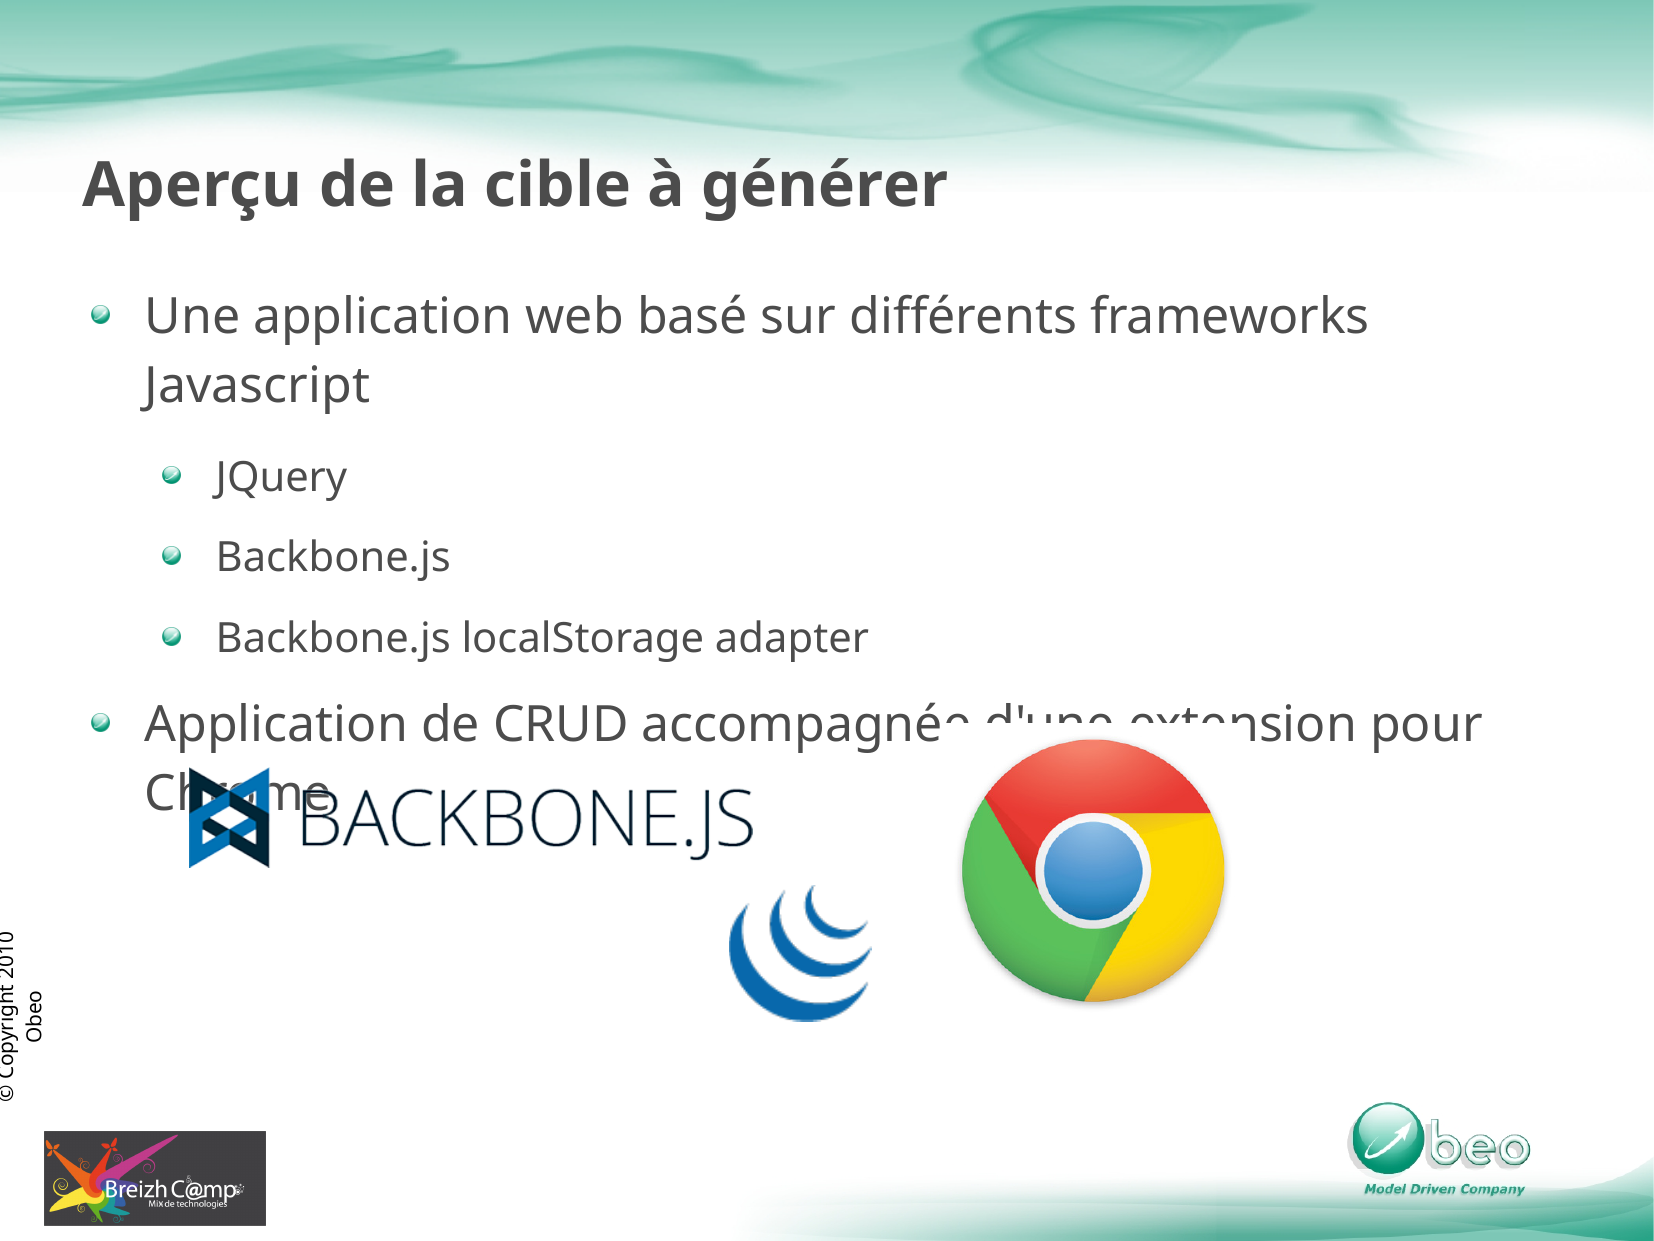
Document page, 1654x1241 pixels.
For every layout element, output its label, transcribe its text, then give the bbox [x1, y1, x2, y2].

title Aperçu de la cible à générer [82, 78, 1571, 280]
picture [729, 885, 872, 1022]
picture [0, 1100, 1654, 1241]
picture [0, 0, 1654, 192]
picture [189, 767, 753, 868]
picture [944, 723, 1241, 1019]
list Une application web basé sur différents frameworks Javascript JQuery Backbone.js Backbone.js localStorage adapter Application de CRUD accompagnée d'une extension pour Chrome [73, 280, 1595, 1133]
